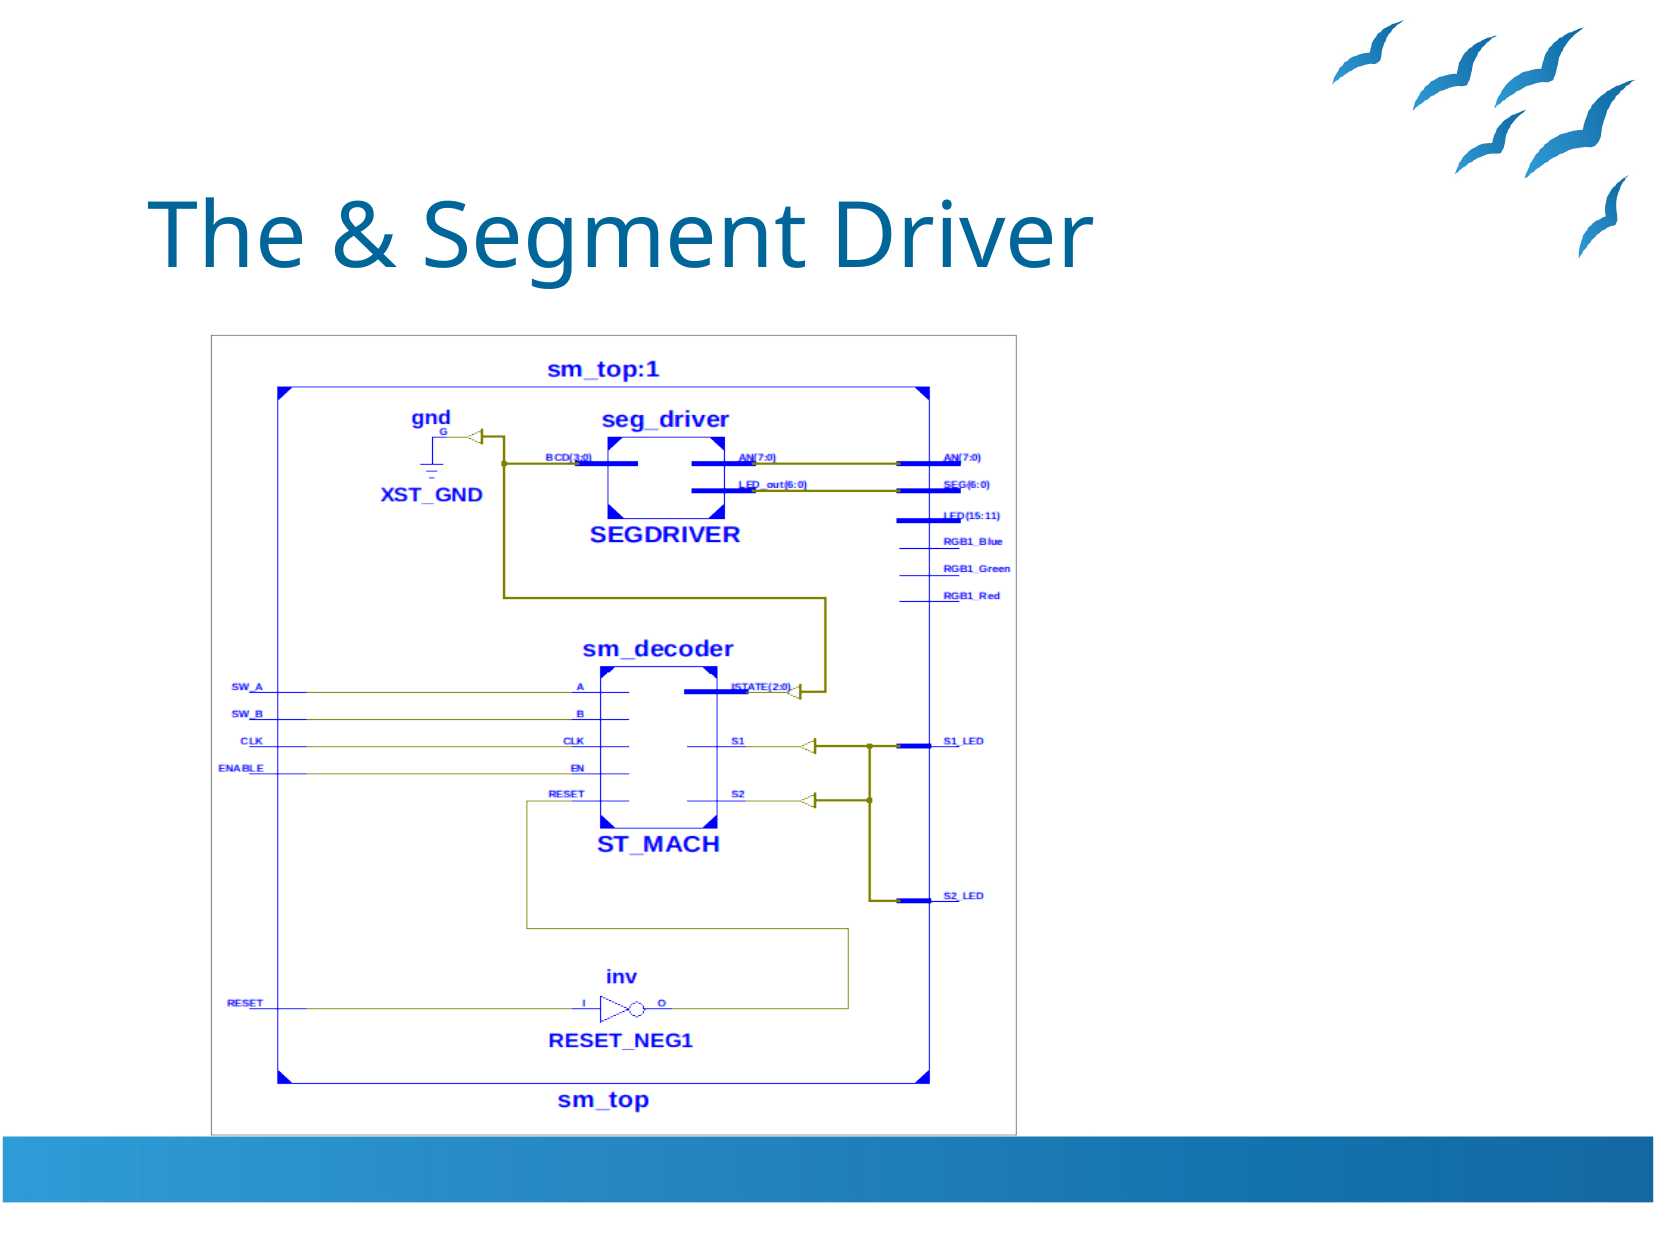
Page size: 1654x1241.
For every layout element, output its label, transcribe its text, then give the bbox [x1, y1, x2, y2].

title The & Segment Driver [147, 177, 1506, 287]
picture [0, 0, 1654, 1241]
